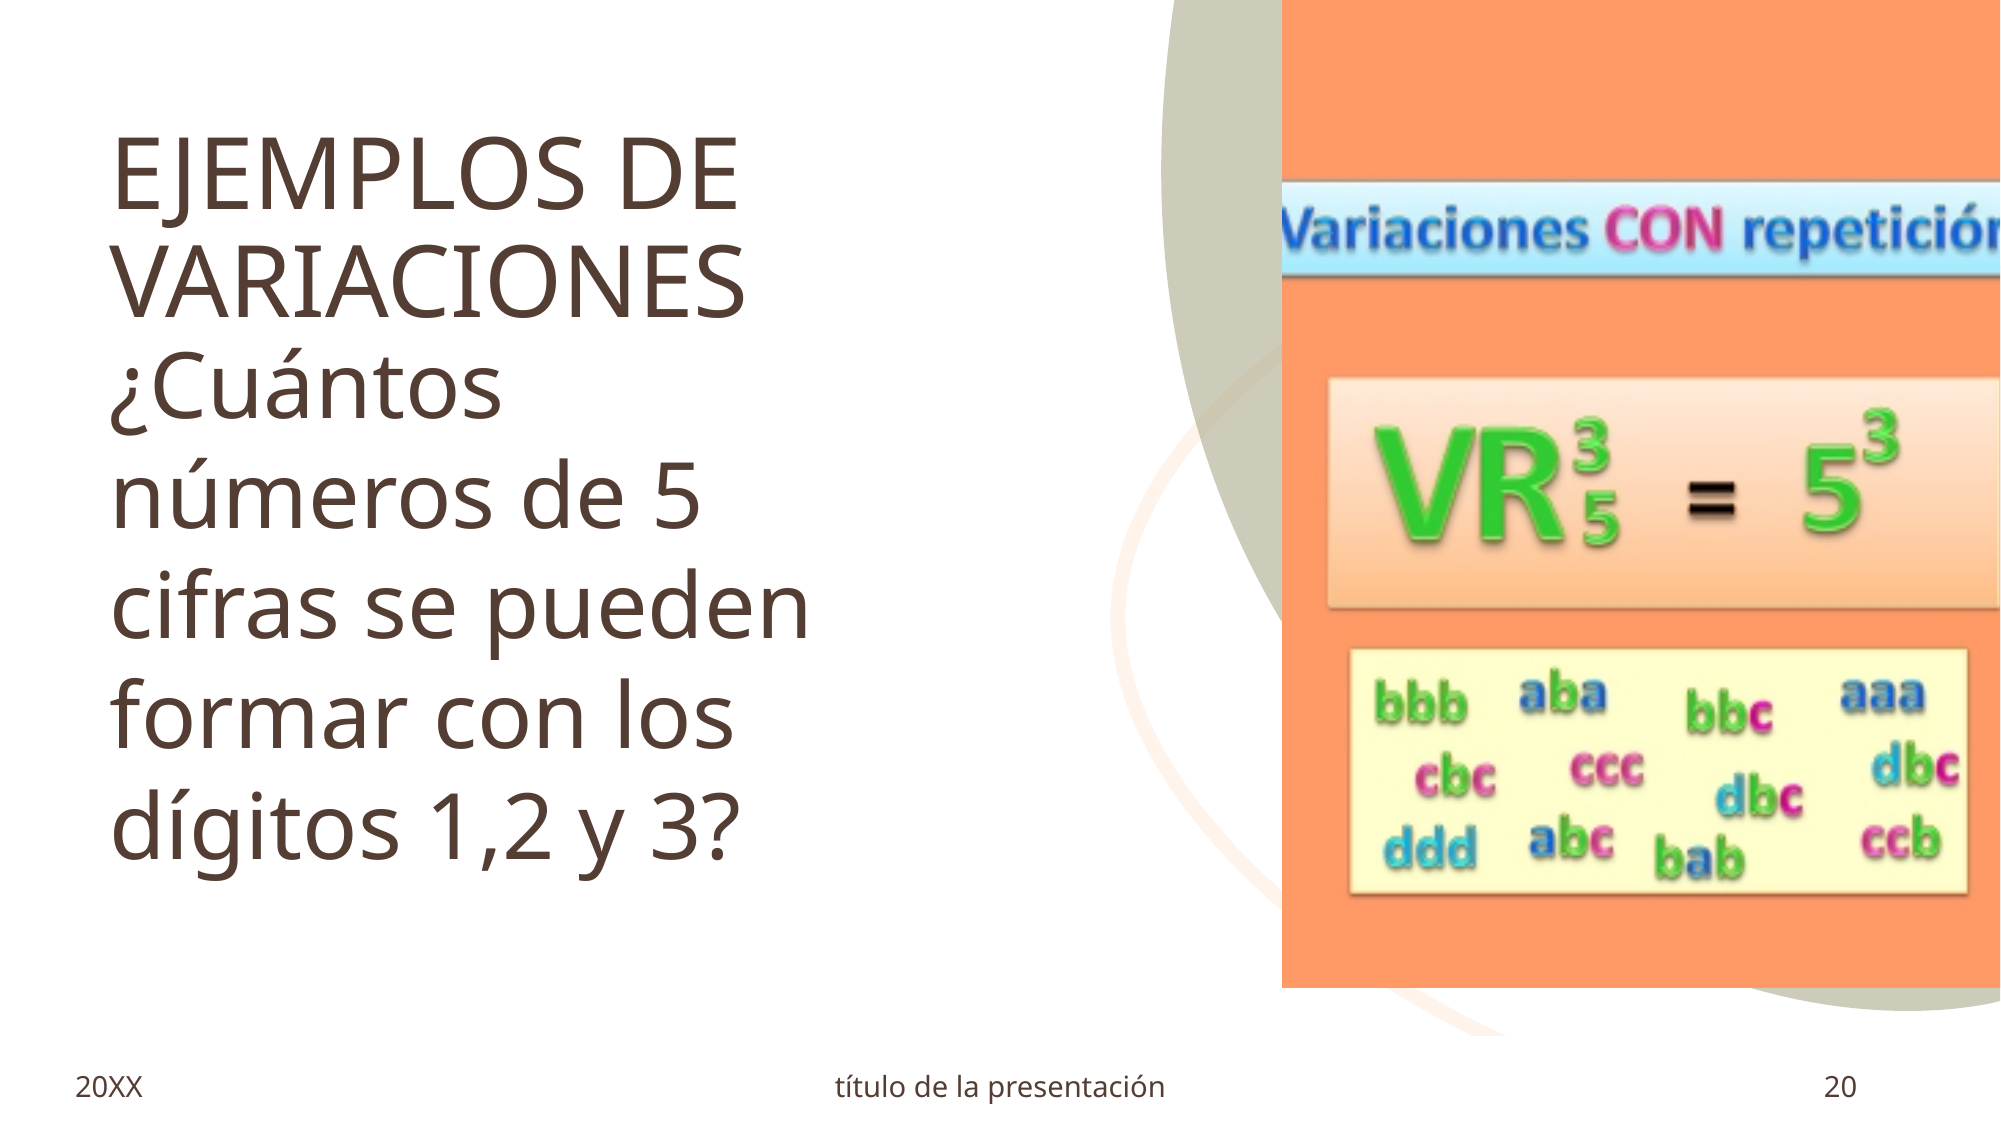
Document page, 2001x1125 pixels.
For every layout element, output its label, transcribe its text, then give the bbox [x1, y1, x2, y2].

picture [1282, 0, 2000, 988]
footer título de la presentación [718, 1060, 1283, 1112]
slide_number 20 [1808, 1060, 1971, 1112]
slide_number 20XX [60, 1060, 222, 1112]
list ¿Cuántos números de 5 cifras se pueden formar con los dígitos 1,2 y 3? [94, 319, 845, 988]
title EJEMPLOS DE VARIACIONES [94, 115, 1162, 227]
